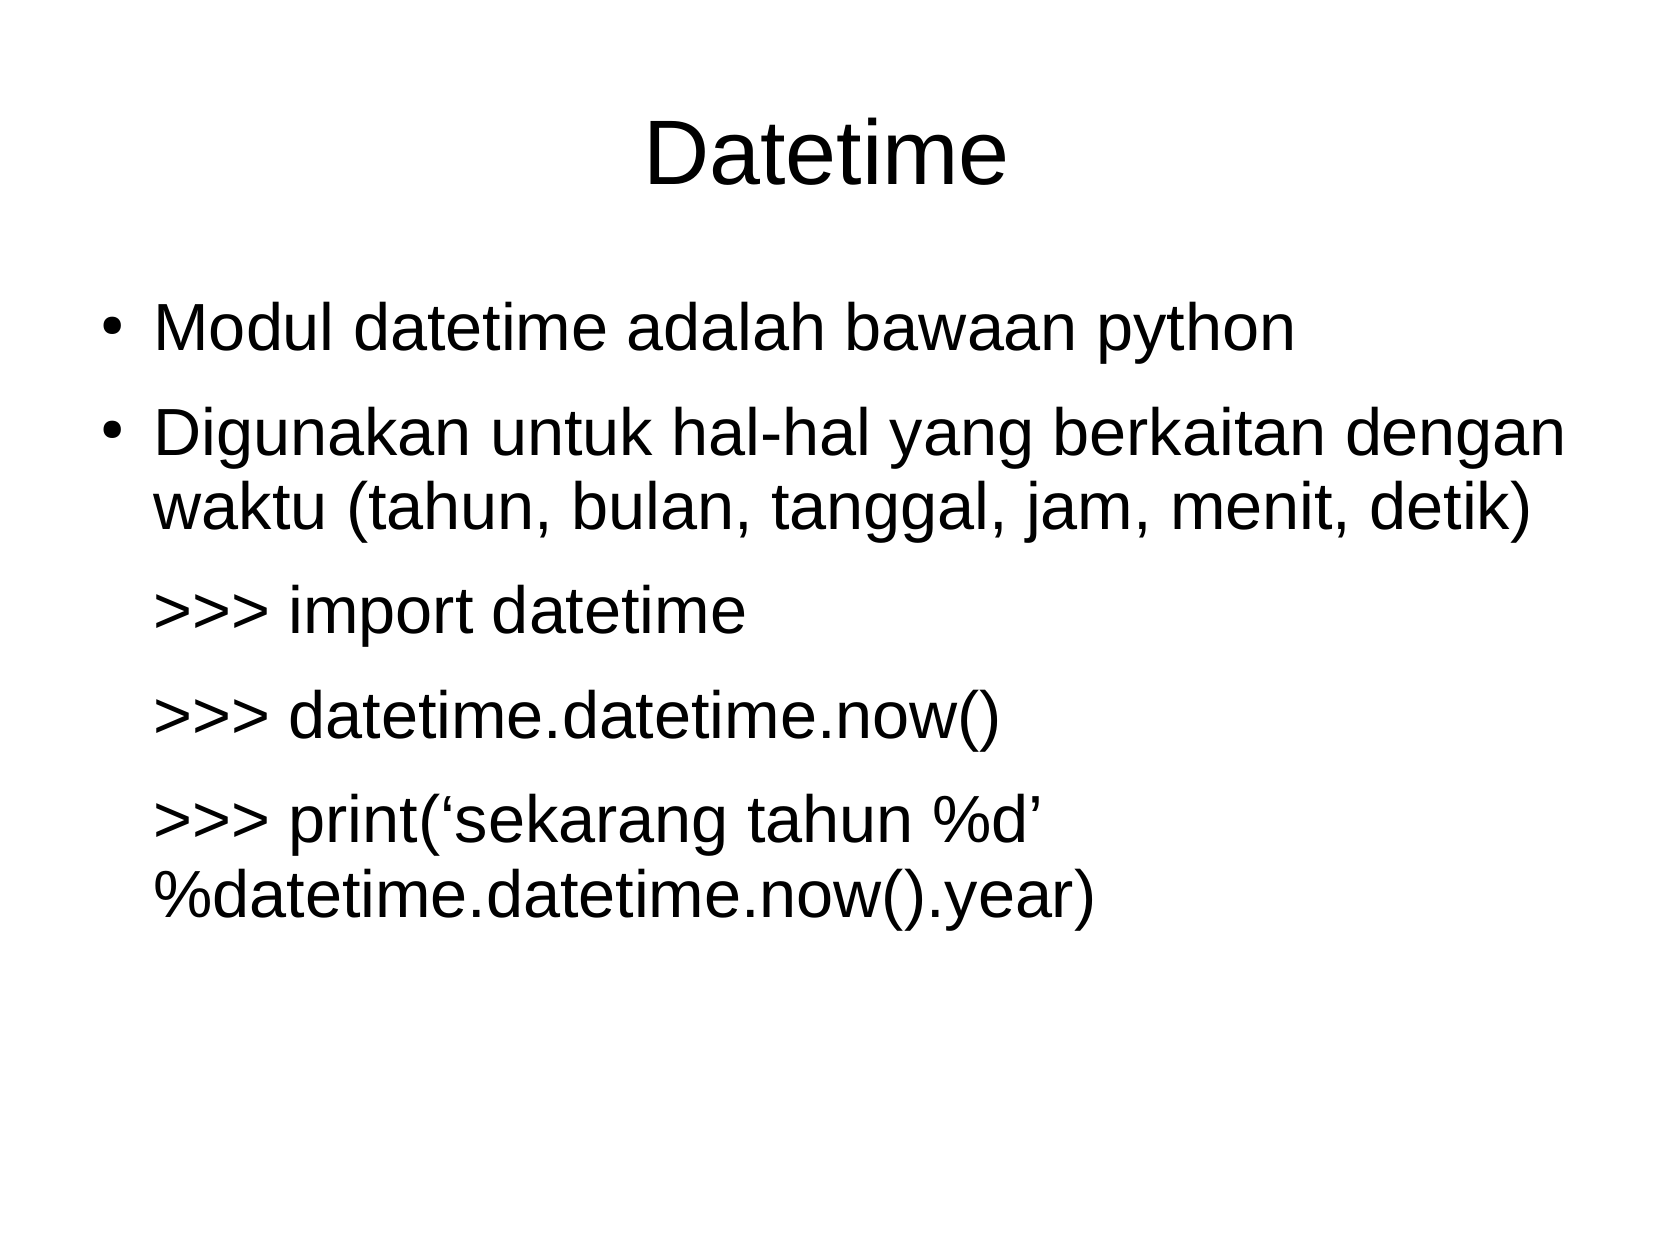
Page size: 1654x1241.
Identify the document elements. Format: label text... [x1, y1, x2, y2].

list Modul datetime adalah bawaan python Digunakan untuk hal-hal yang berkaitan dengan waktu (tahun, bulan, tanggal, jam, menit, detik) >>> import datetime >>> datetime.datetime.now() >>> print(‘sekarang tahun %d’ %datetime.datetime.now().year) [82, 290, 1571, 1010]
title Datetime [82, 49, 1571, 257]
